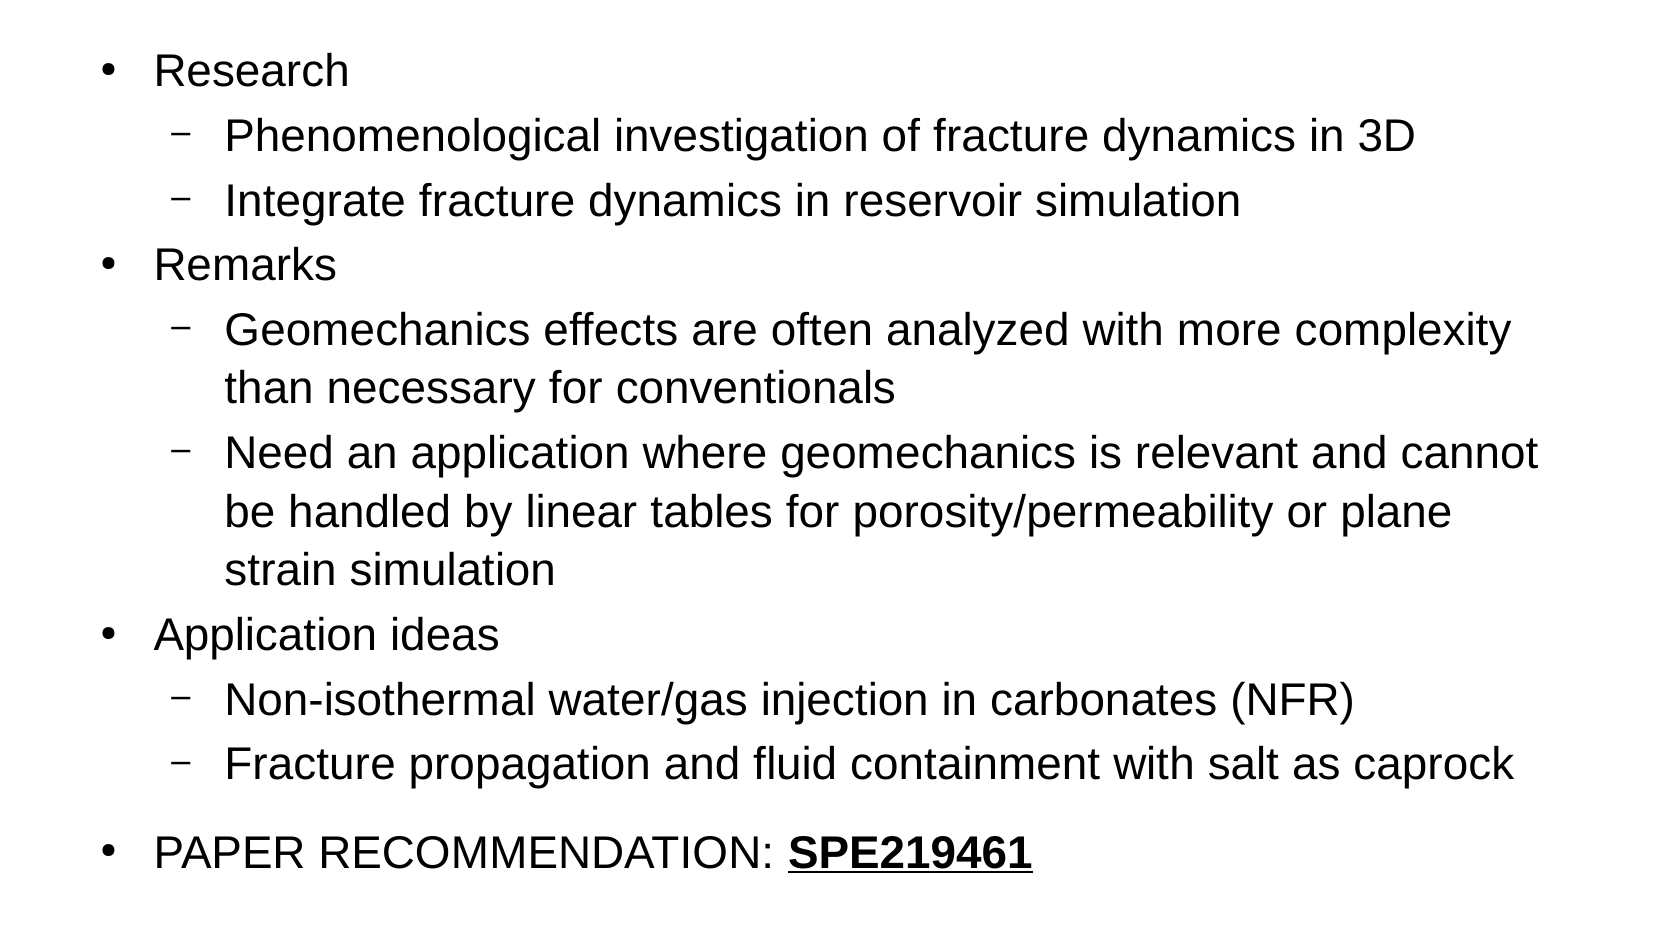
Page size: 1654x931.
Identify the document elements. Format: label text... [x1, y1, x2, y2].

list Research Phenomenological investigation of fracture dynamics in 3D Integrate fracture dynamics in reservoir simulation Remarks Geomechanics effects are often analyzed with more complexity than necessary for conventionals Need an application where geomechanics is relevant and cannot be handled by linear tables for porosity/permeability or plane strain simulation Application ideas Non-isothermal water/gas injection in carbonates (NFR) Fracture propagation and fluid containment with salt as caprock PAPER RECOMMENDATION: SPE219461 [82, 37, 1571, 901]
